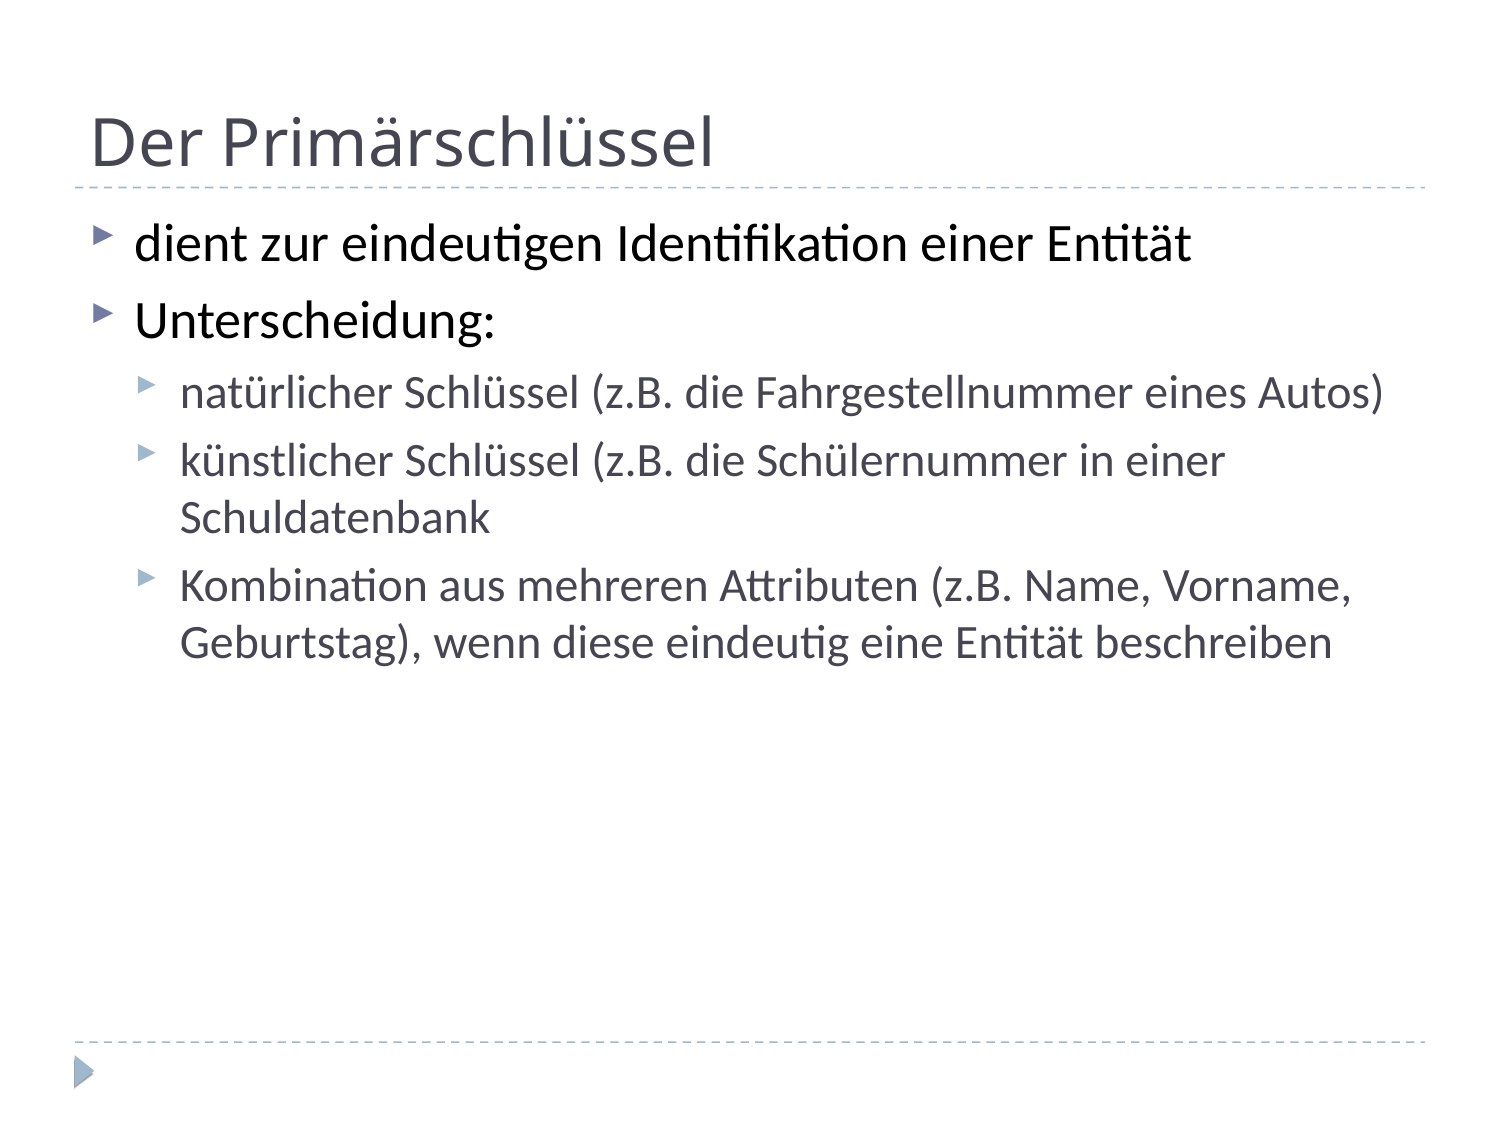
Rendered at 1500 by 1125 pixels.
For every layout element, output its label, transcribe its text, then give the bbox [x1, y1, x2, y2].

title Der Primärschlüssel [75, 24, 1425, 188]
list dient zur eindeutigen Identifikation einer Entität Unterscheidung: natürlicher Schlüssel (z.B. die Fahrgestellnummer eines Autos) künstlicher Schlüssel (z.B. die Schülernummer in einer Schuldatenbank Kombination aus mehreren Attributen (z.B. Name, Vorname, Geburtstag), wenn diese eindeutig eine Entität beschreiben [75, 200, 1425, 1010]
